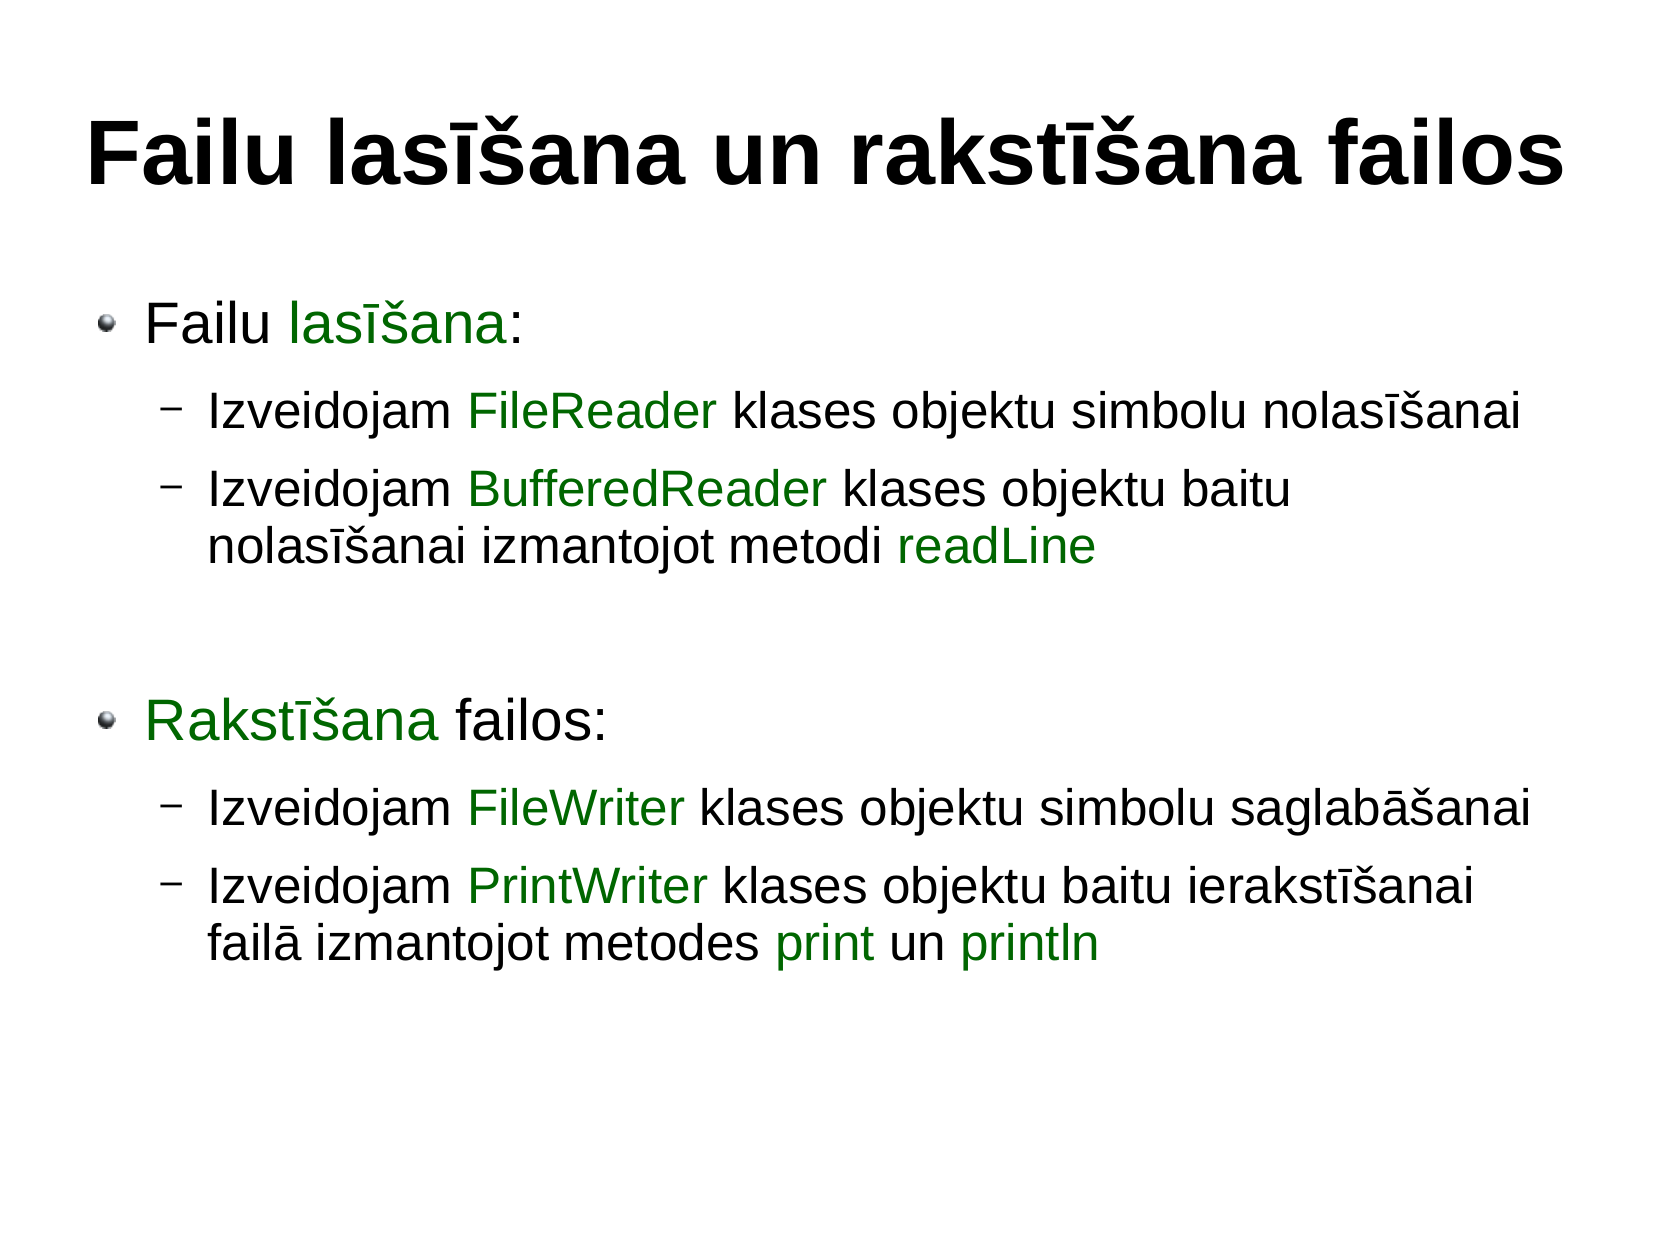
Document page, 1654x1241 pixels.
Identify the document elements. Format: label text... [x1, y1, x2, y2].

list Failu lasīšana: Izveidojam FileReader klases objektu simbolu nolasīšanai Izveidojam BufferedReader klases objektu baitu nolasīšanai izmantojot metodi readLine Rakstīšana failos: Izveidojam FileWriter klases objektu simbolu saglabāšanai Izveidojam PrintWriter klases objektu baitu ierakstīšanai failā izmantojot metodes print un println [82, 290, 1538, 1010]
title Failu lasīšana un rakstīšana failos [82, 49, 1571, 257]
